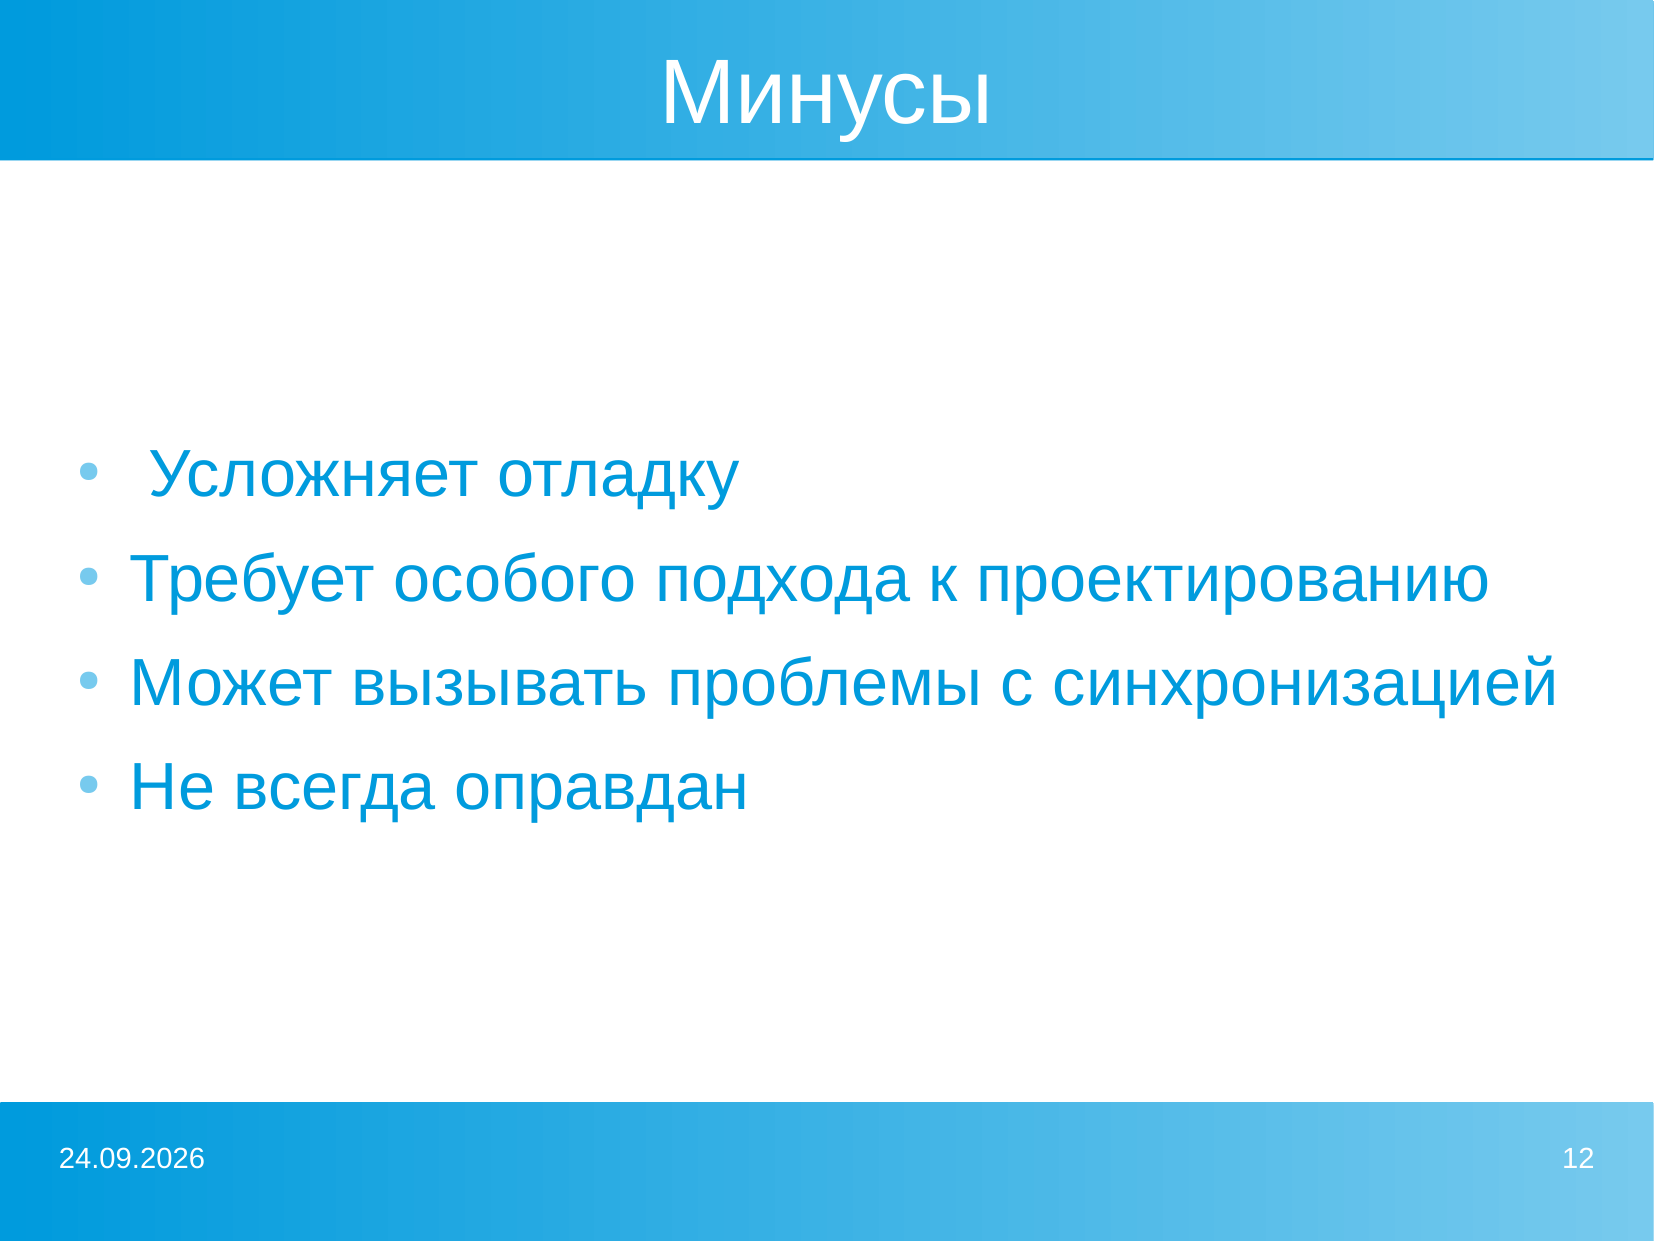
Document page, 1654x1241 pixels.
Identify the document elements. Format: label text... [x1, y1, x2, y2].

list Усложняет отладку Требует особого подхода к проектированию Может вызывать проблемы с синхронизацией Не всегда оправдан [59, 236, 1595, 1024]
title Минусы [59, 39, 1595, 144]
